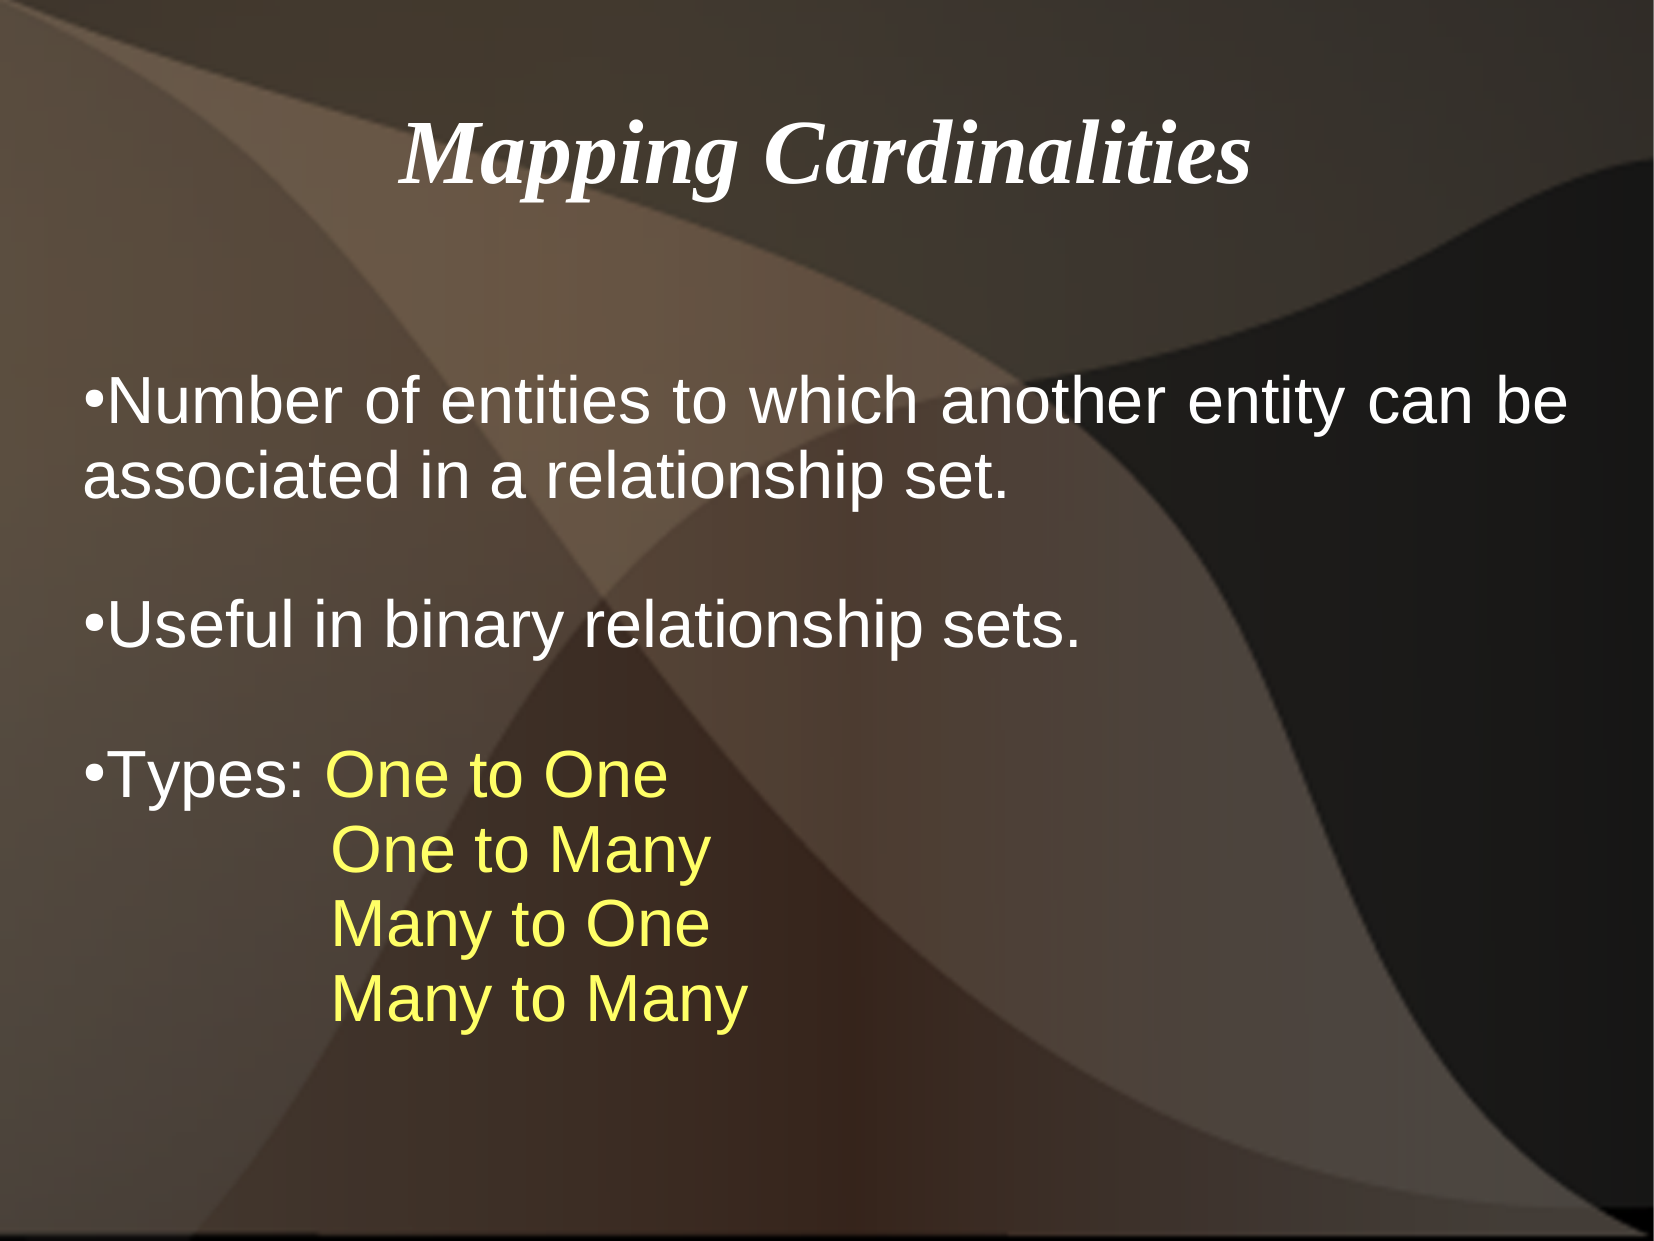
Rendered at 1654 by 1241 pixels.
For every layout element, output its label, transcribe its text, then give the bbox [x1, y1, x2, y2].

title Mapping Cardinalities [82, 56, 1571, 250]
subtitle Number of entities to which another entity can be associated in a relationship set. Useful in binary relationship sets. Types: One to One One to Many Many to One Many to Many [82, 297, 1571, 1102]
picture [0, 0, 1654, 1241]
